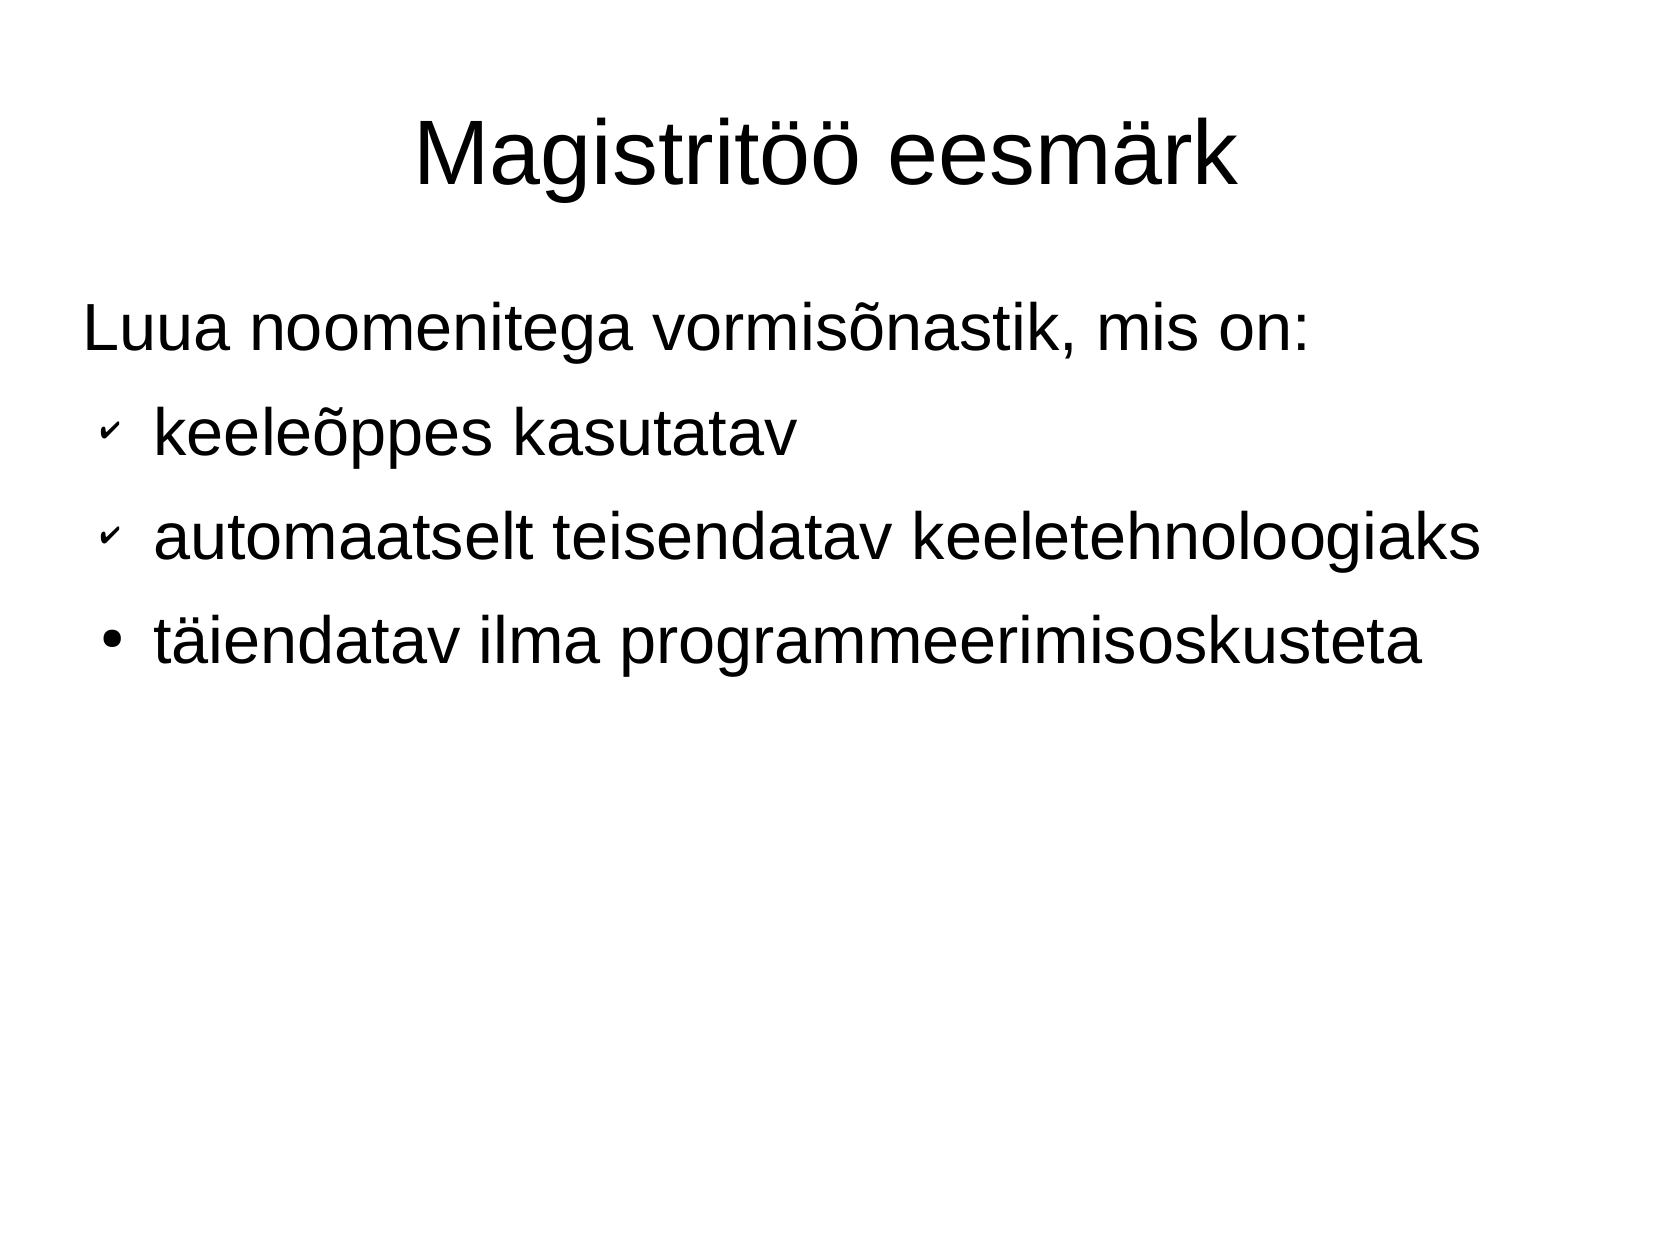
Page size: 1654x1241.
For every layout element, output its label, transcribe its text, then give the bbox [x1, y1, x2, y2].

list Luua noomenitega vormisõnastik, mis on: keeleõppes kasutatav automaatselt teisendatav keeletehnoloogiaks täiendatav ilma programmeerimisoskusteta [82, 290, 1571, 1010]
title Magistritöö eesmärk [82, 49, 1571, 257]
